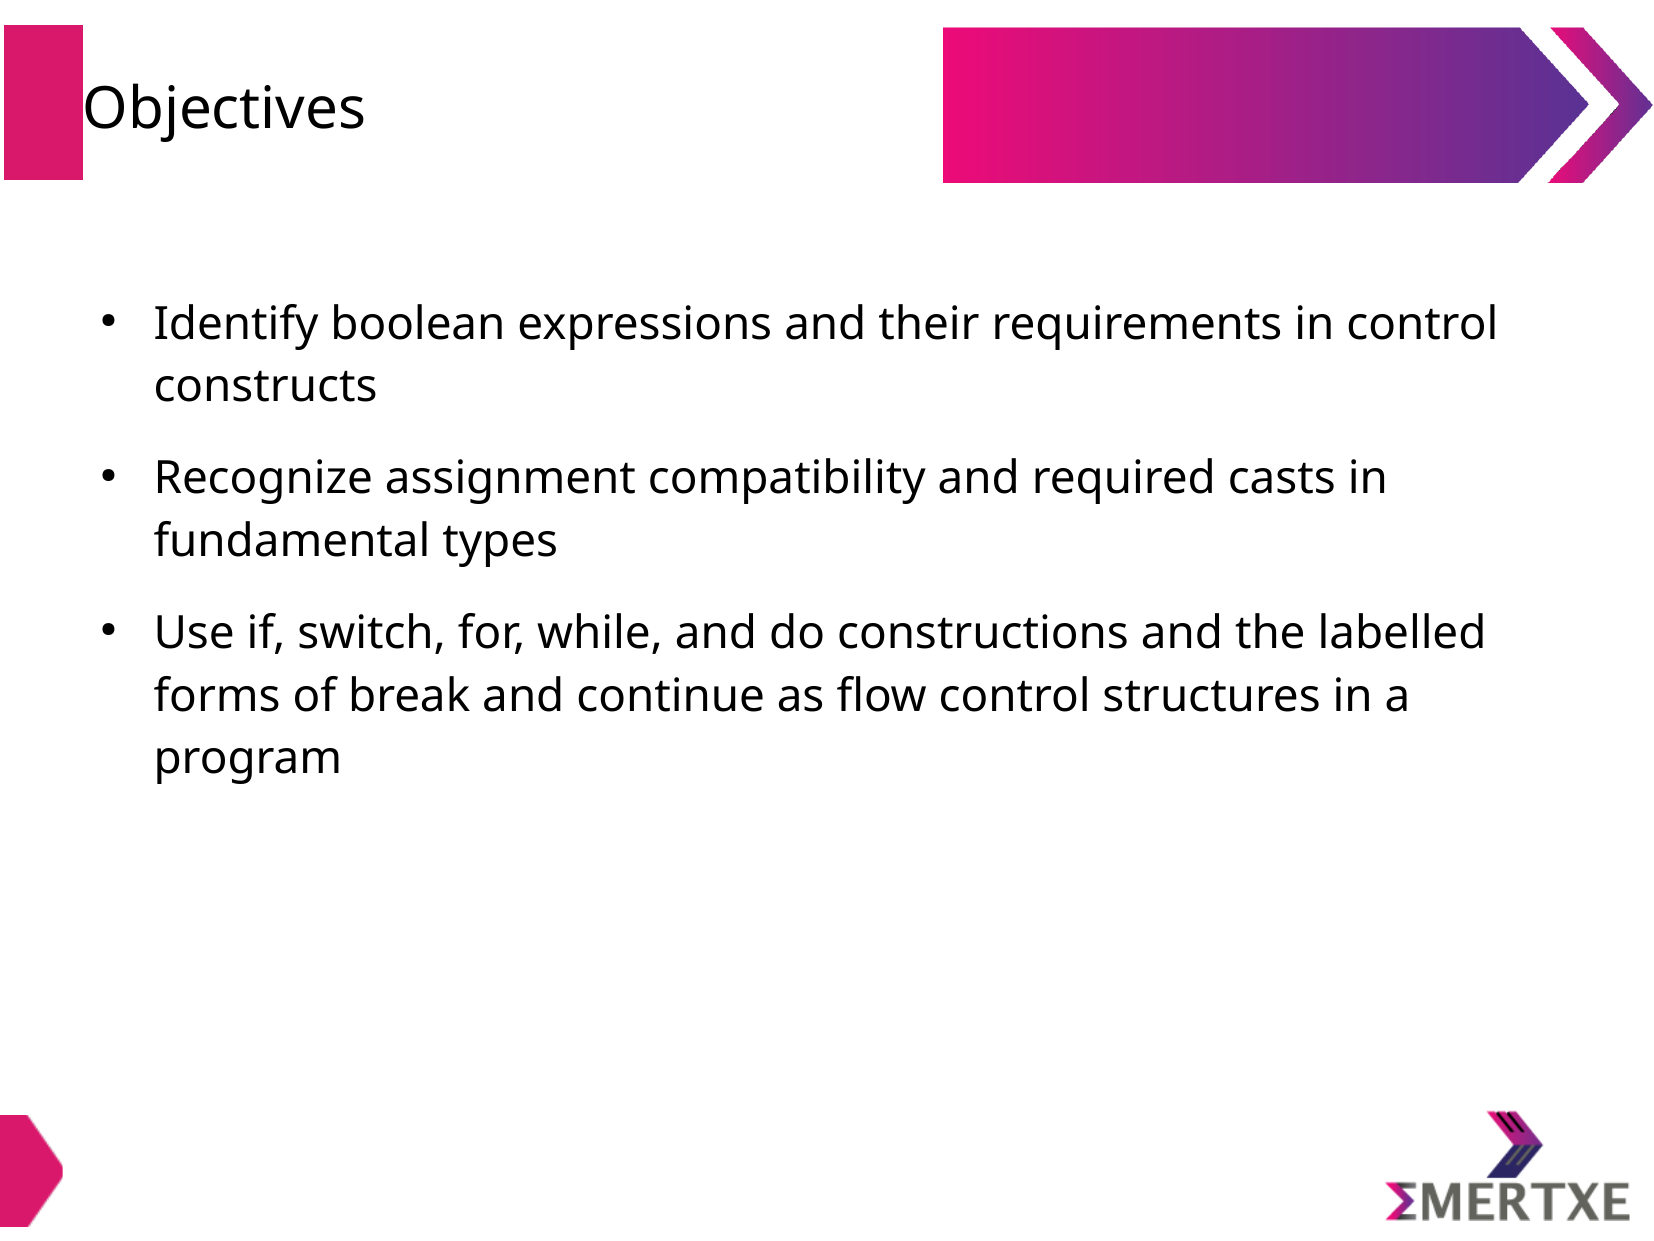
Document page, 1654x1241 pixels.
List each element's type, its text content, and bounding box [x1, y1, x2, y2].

title Objectives [82, 2, 1571, 210]
picture [1385, 1107, 1631, 1221]
list Identify boolean expressions and their requirements in control constructs Recognize assignment compatibility and required casts in fundamental types Use if, switch, for, while, and do constructions and the labelled forms of break and continue as flow control structures in a program [82, 290, 1571, 1010]
picture [1571, 27, 1653, 183]
